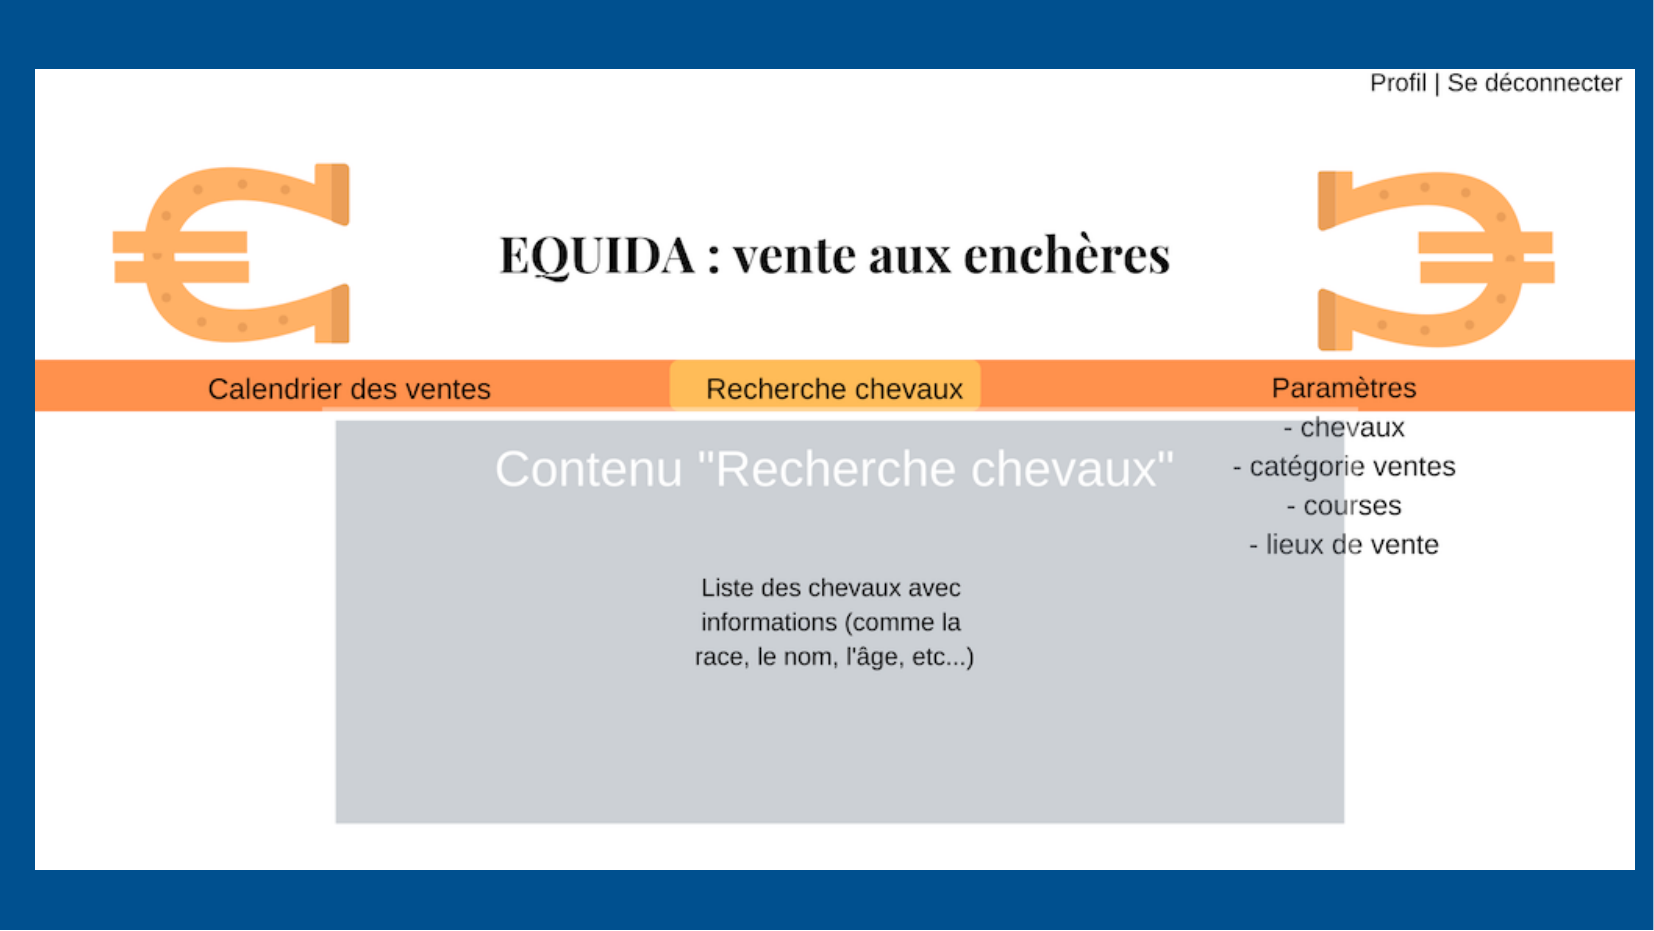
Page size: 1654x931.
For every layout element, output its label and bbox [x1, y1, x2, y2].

picture [35, 69, 1635, 870]
